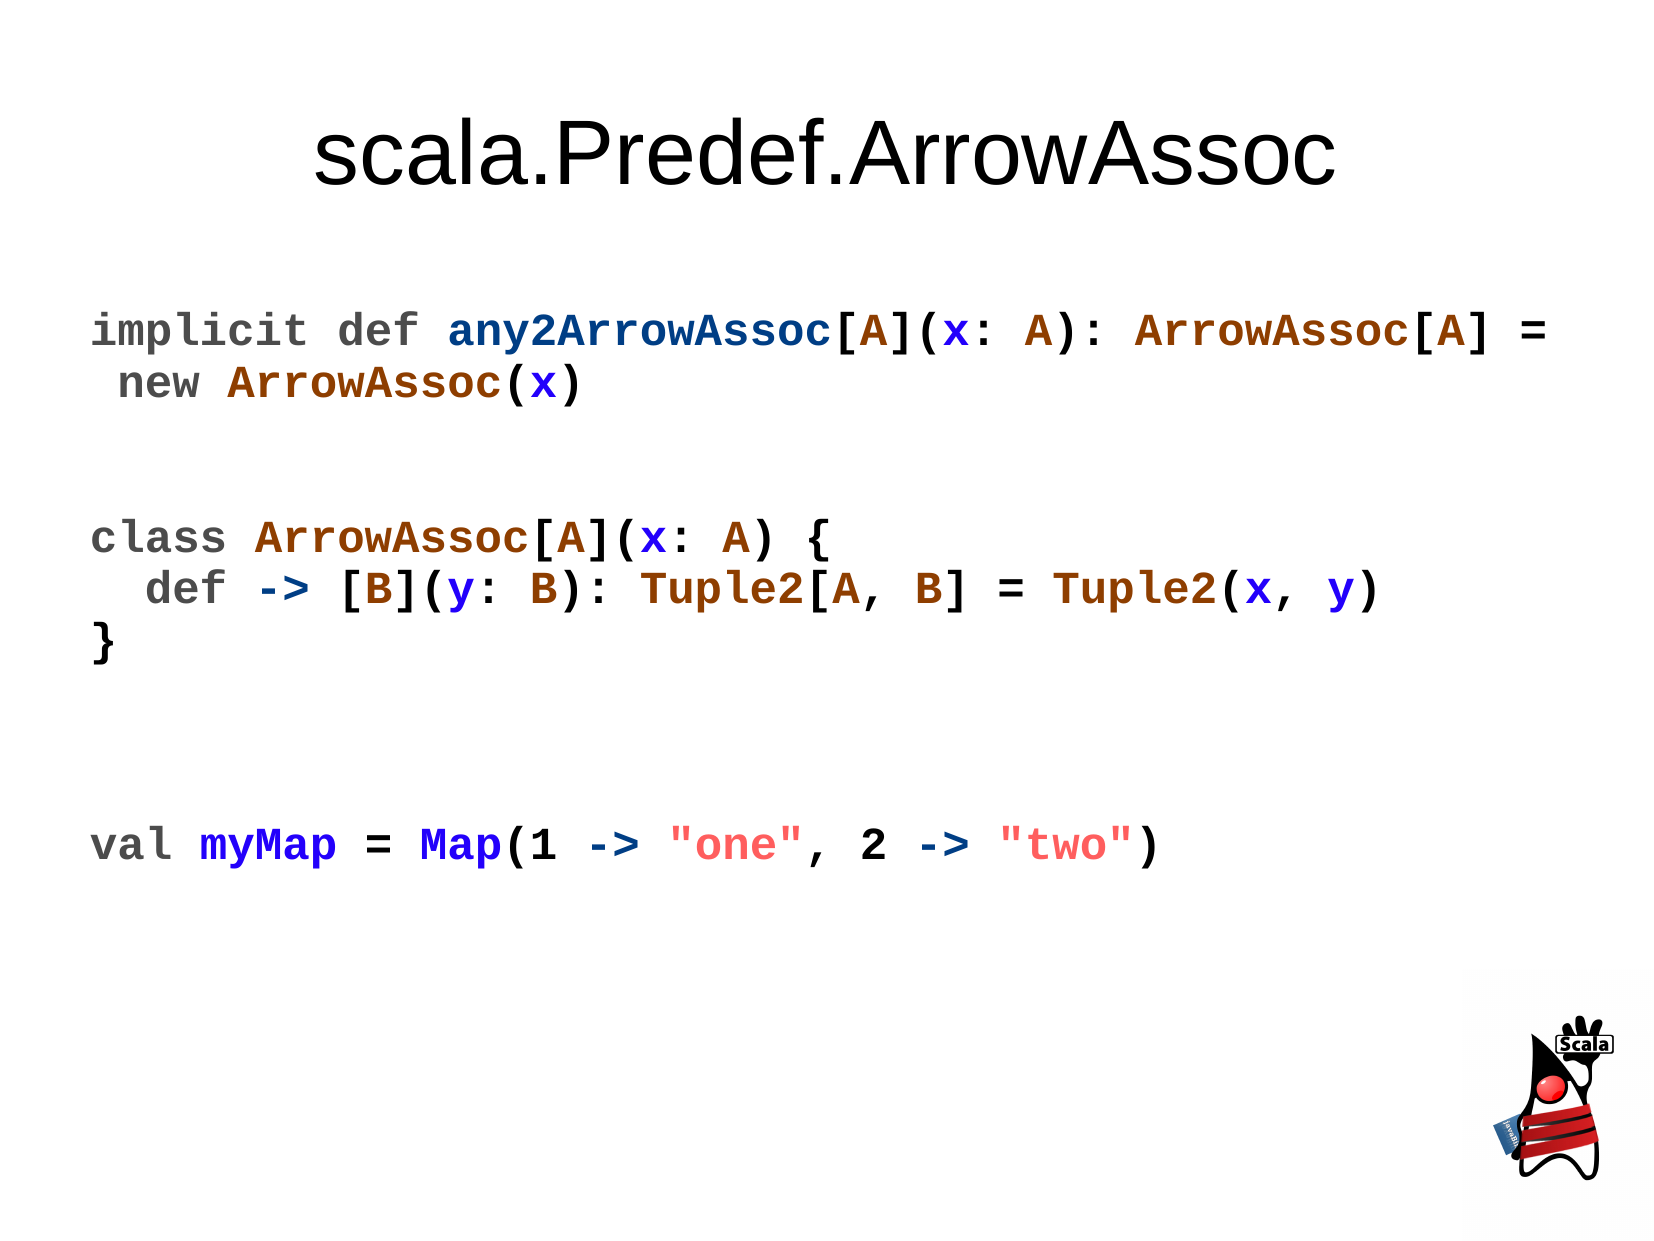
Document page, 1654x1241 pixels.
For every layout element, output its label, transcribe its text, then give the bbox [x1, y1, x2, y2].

text_box implicit def any2ArrowAssoc[A](x: A): ArrowAssoc[A] = new ArrowAssoc(x) class ArrowAssoc[A](x: A) { def -> [B](y: B): Tuple2[A, B] = Tuple2(x, y) } [75, 300, 1651, 680]
title scala.Predef.ArrowAssoc [82, 49, 1571, 257]
picture [1462, 969, 1654, 1241]
text_box val myMap = Map(1 -> "one", 2 -> "two") [75, 814, 1651, 985]
